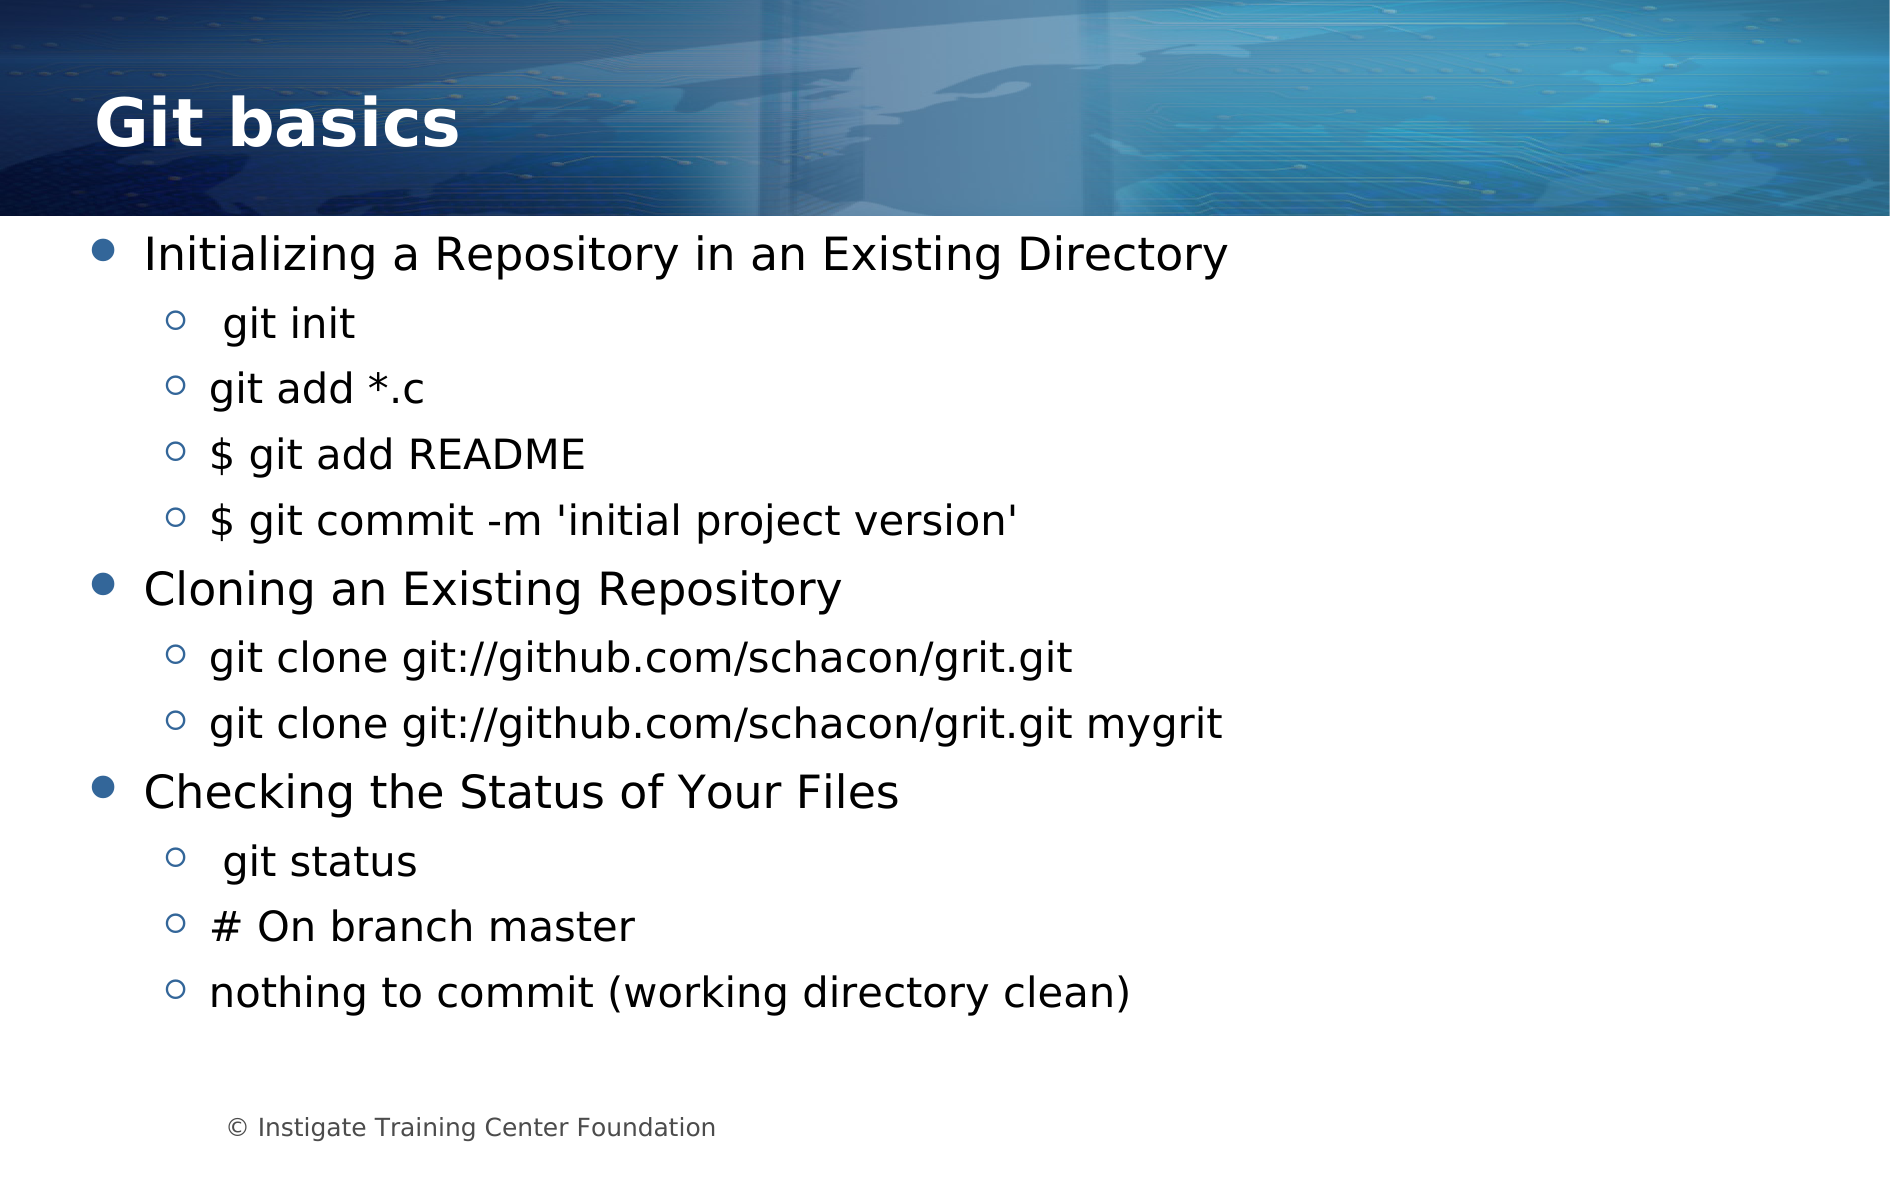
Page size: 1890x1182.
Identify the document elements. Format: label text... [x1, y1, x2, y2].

list Initializing a Repository in an Existing Directory git init git add *.c $ git add README $ git commit -m 'initial project version' Cloning an Existing Repository git clone git://github.com/schacon/grit.git git clone git://github.com/schacon/grit.git mygrit Checking the Status of Your Files git status # On branch master nothing to commit (working directory clean) [88, 228, 1788, 1018]
title Git basics [94, 47, 1793, 217]
picture [0, 0, 1890, 216]
